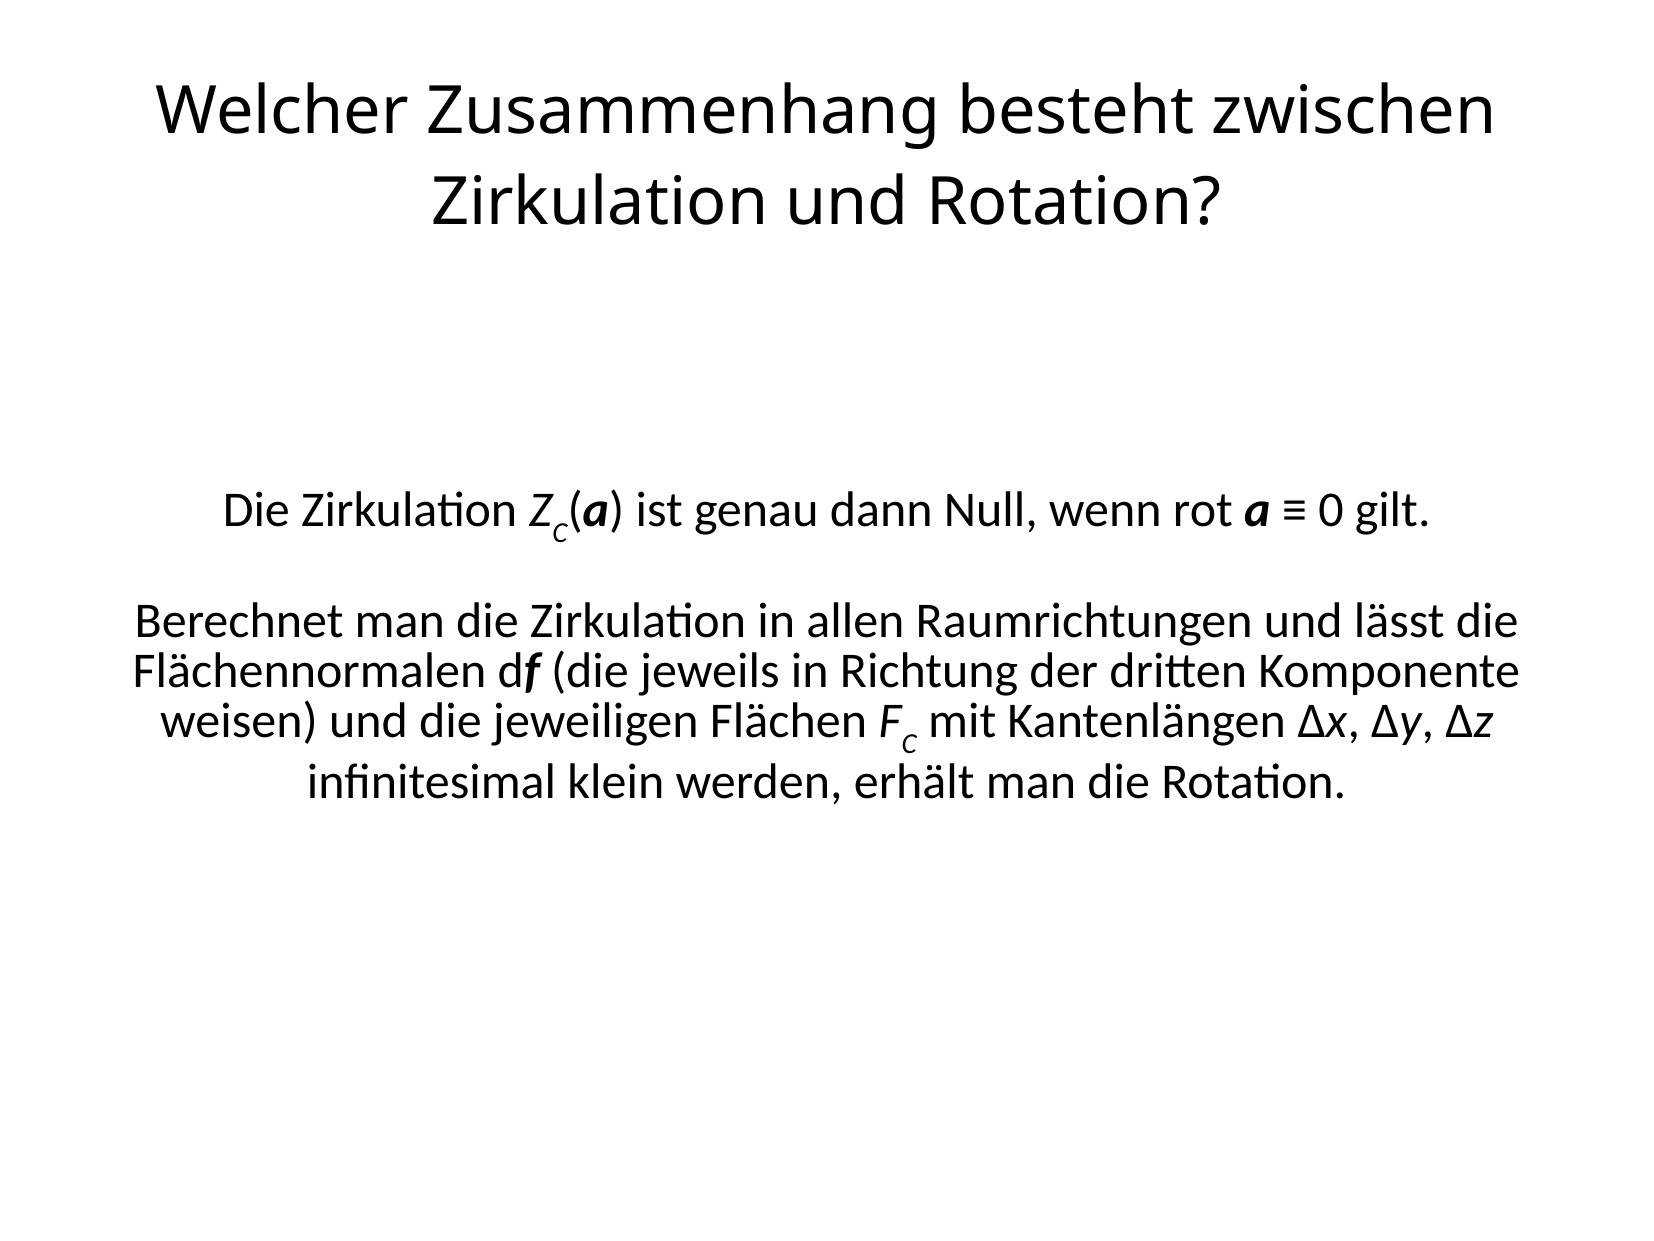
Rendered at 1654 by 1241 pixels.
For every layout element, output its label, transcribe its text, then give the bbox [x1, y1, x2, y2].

subtitle Die Zirkulation ZC(a) ist genau dann Null, wenn rot a ≡ 0 gilt. Berechnet man die Zirkulation in allen Raumrichtungen und lässt die Flächennormalen df (die jeweils in Richtung der dritten Komponente weisen) und die jeweiligen Flächen FC mit Kantenlängen Δx, Δy, Δz infinitesimal klein werden, erhält man die Rotation. [82, 290, 1571, 1010]
title Welcher Zusammenhang besteht zwischen Zirkulation und Rotation? [82, 49, 1571, 257]
